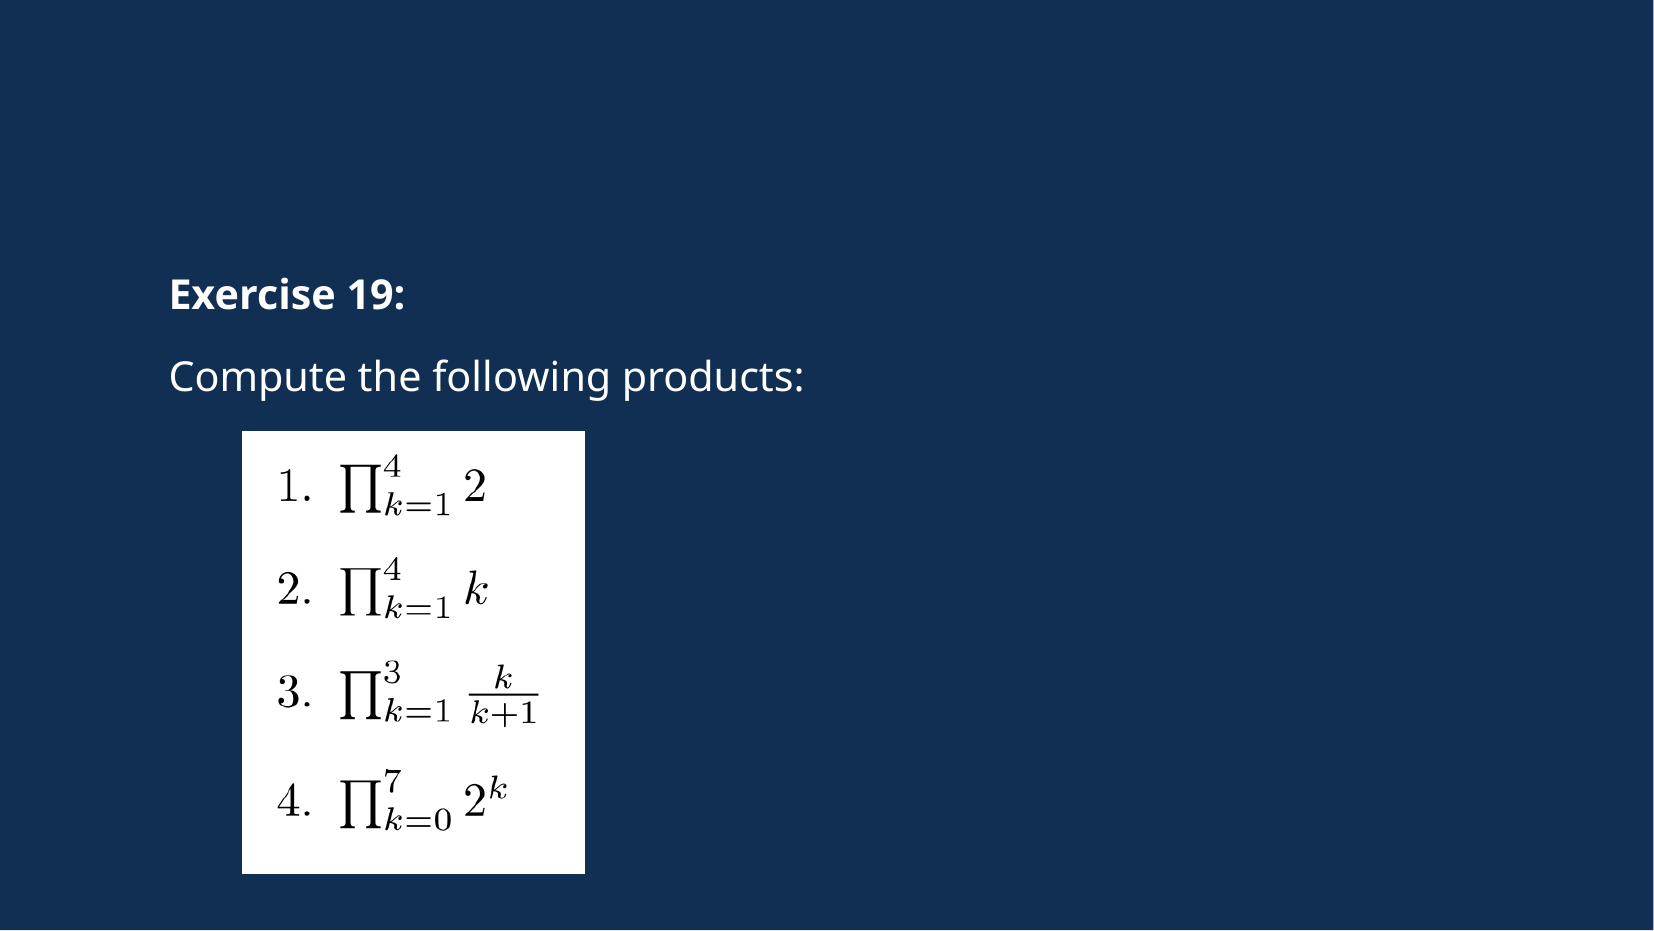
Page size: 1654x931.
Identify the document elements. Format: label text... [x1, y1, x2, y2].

list Exercise 19: Compute the following products: [97, 268, 1563, 806]
picture [242, 431, 585, 875]
